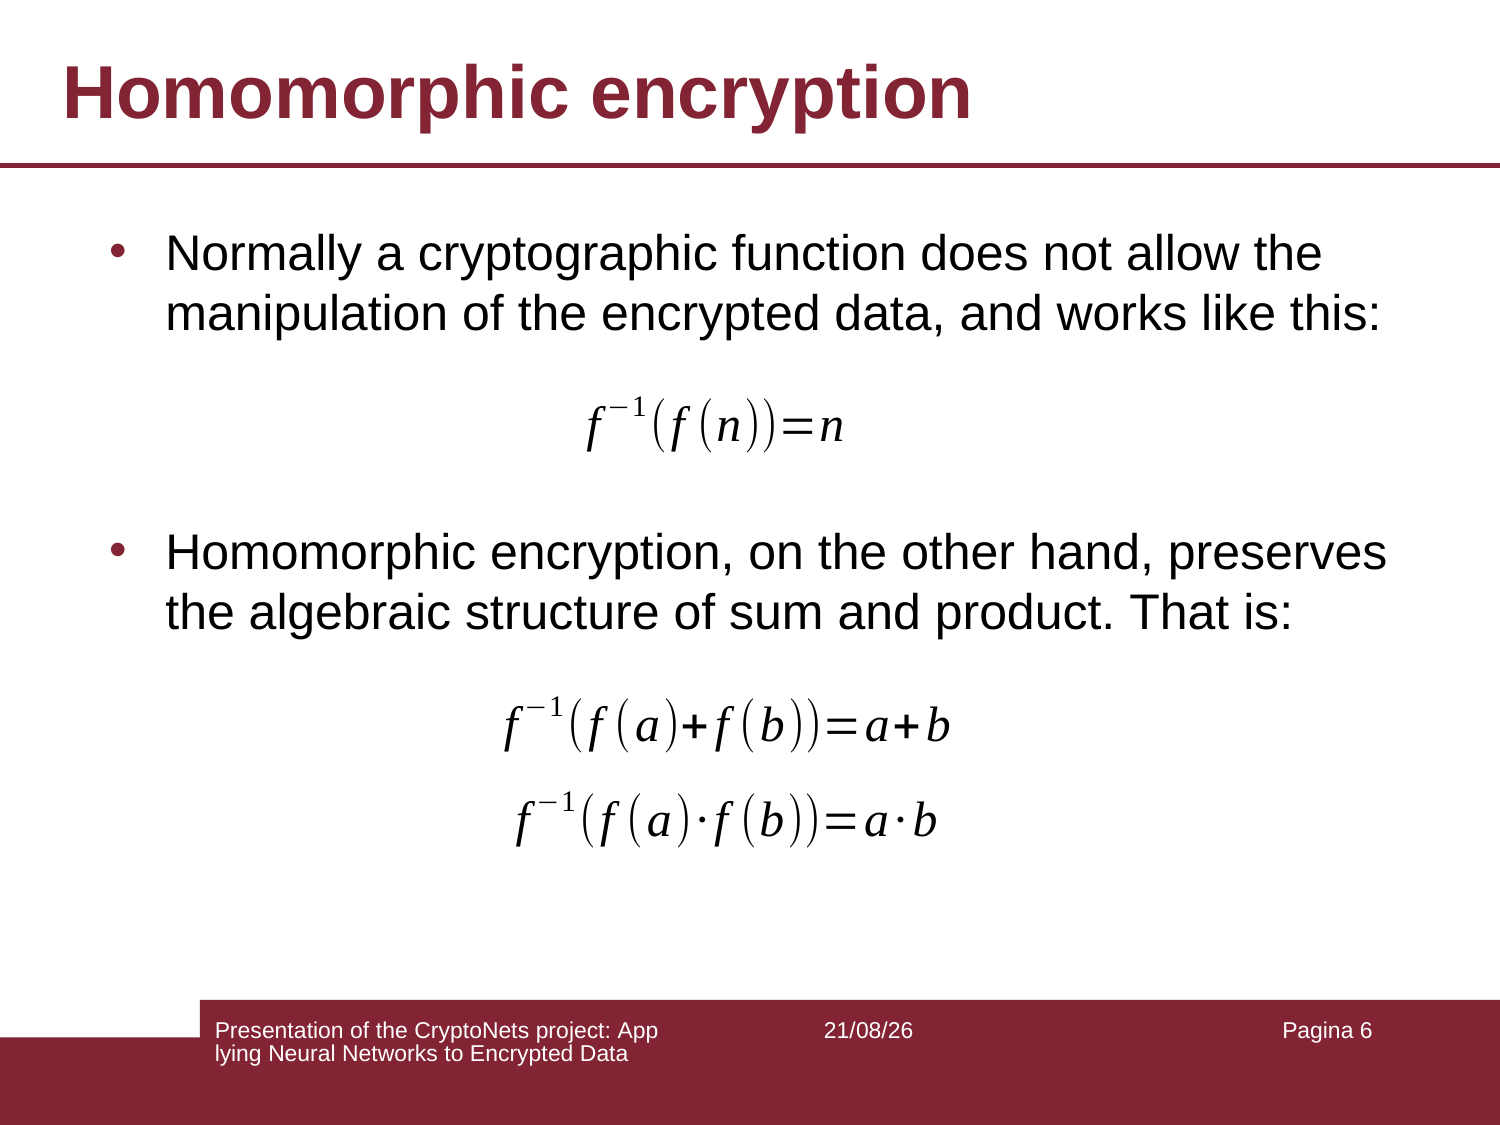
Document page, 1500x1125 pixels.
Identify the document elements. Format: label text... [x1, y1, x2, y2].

chart [578, 389, 852, 456]
list Normally a cryptographic function does not allow the manipulation of the encrypted data, and works like this: Homomorphic encryption, on the other hand, preserves the algebraic structure of sum and product. That is: [94, 212, 1430, 922]
chart [507, 784, 945, 851]
chart [496, 689, 957, 756]
title Homomorphic encryption [47, 35, 1382, 163]
